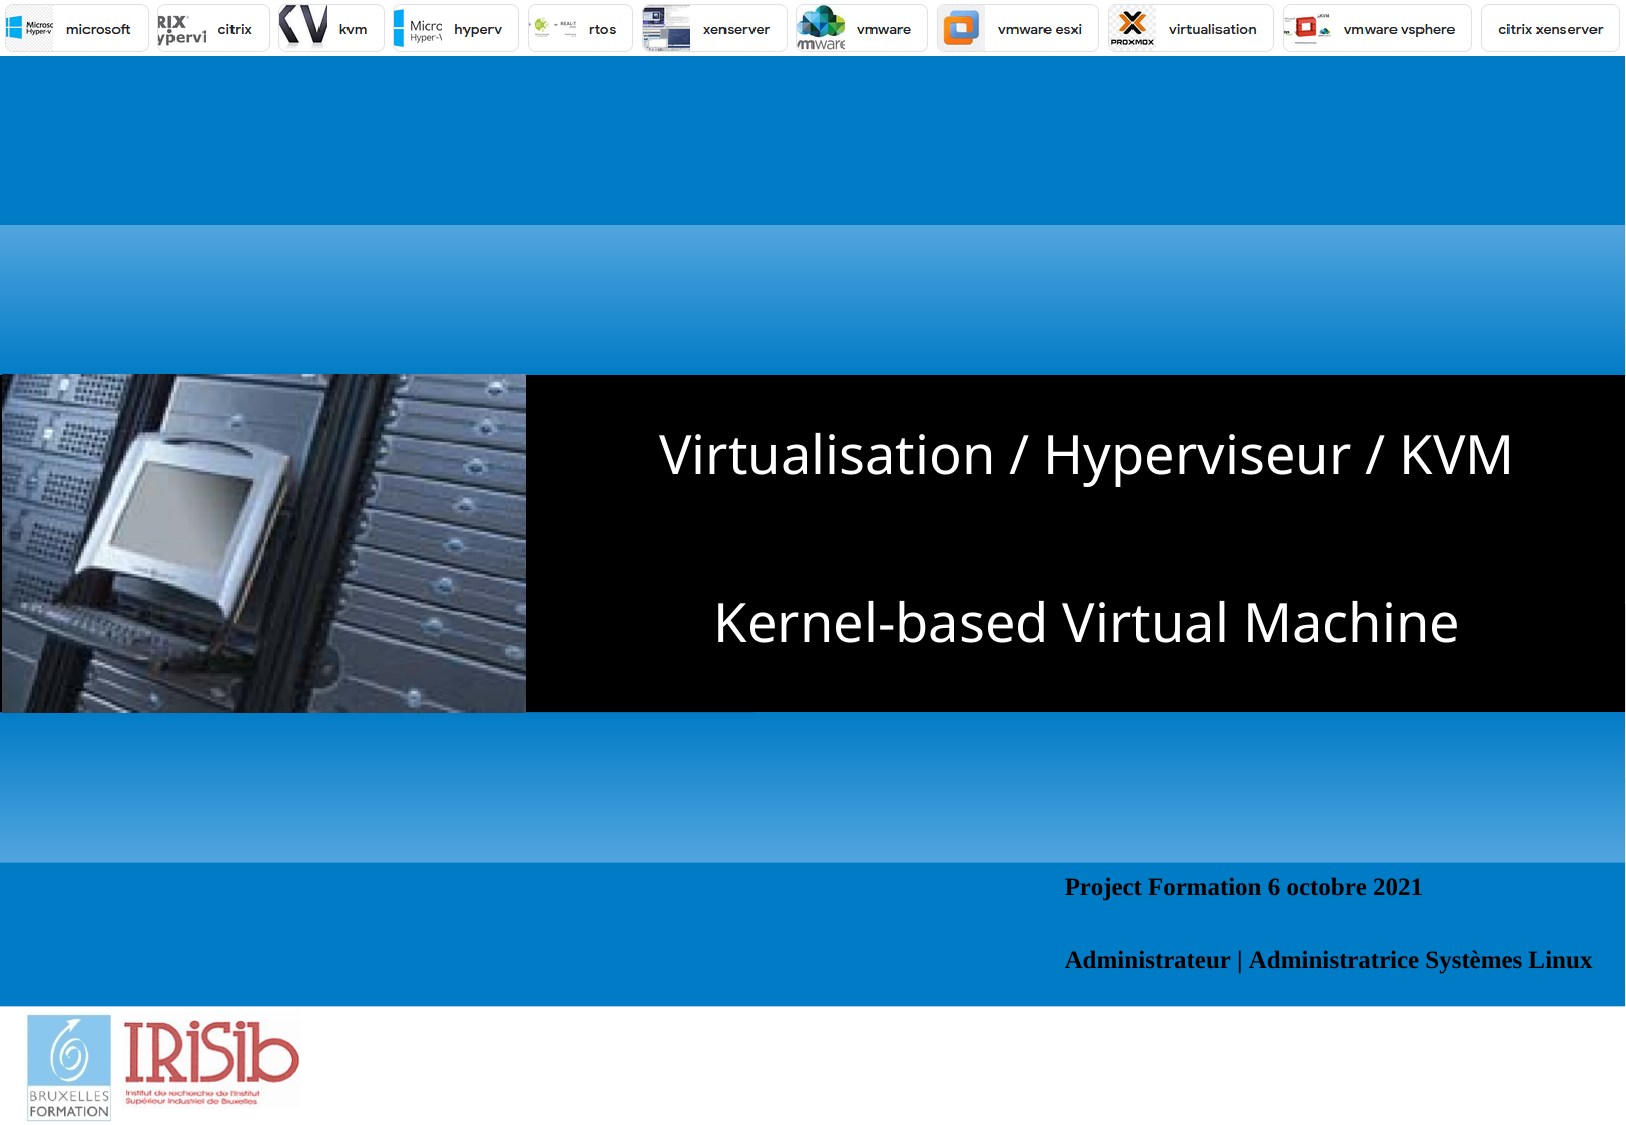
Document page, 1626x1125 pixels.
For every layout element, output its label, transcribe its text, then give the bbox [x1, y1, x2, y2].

picture [121, 1012, 301, 1114]
text_box Project Formation 6 octobre 2021 Administrateur | Administratrice Systèmes Linux [1050, 865, 1615, 1051]
subtitle Kernel-based Virtual Machine [562, 557, 1613, 686]
picture [24, 1012, 113, 1124]
picture [2, 374, 526, 713]
title Virtualisation / Hyperviseur / KVM [562, 381, 1613, 526]
picture [0, 0, 1626, 56]
